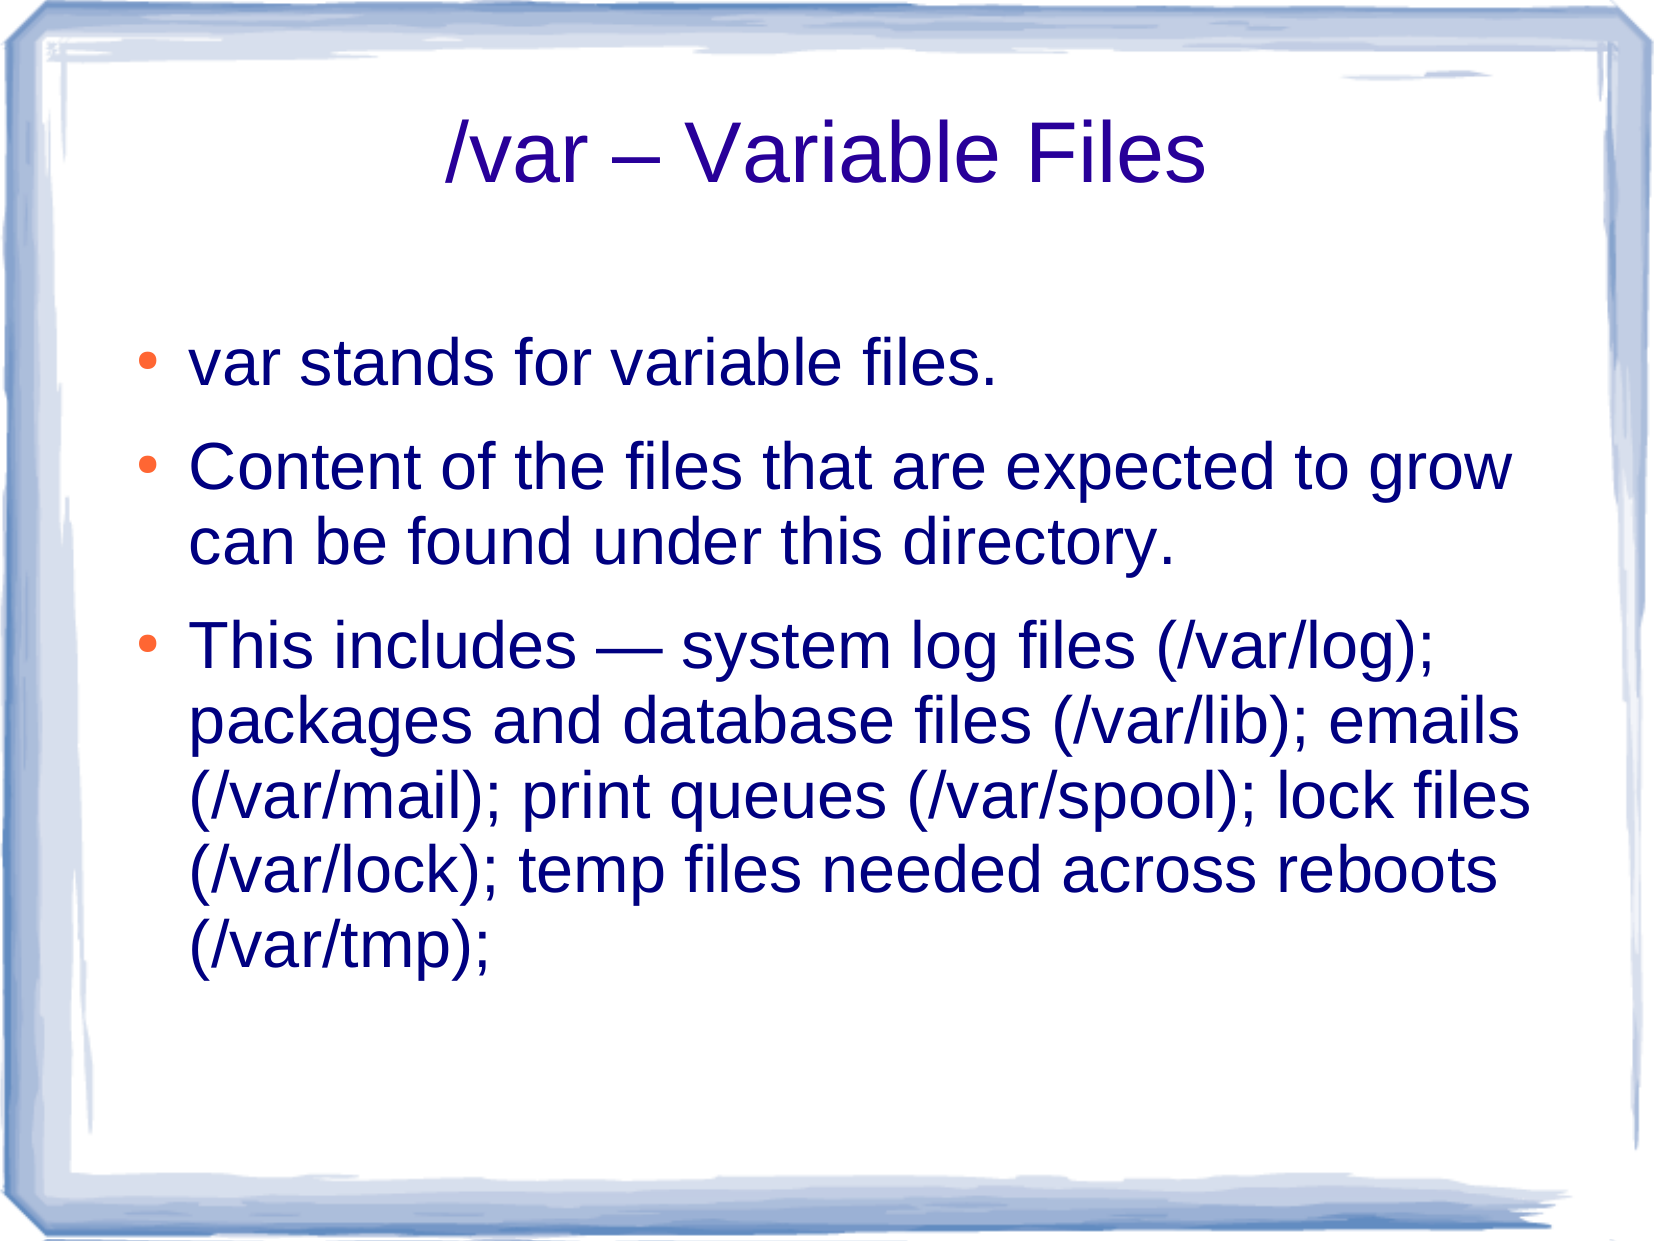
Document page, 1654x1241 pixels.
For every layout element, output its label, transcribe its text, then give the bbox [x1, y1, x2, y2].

title /var – Variable Files [82, 49, 1571, 257]
picture [0, 0, 1654, 1241]
list var stands for variable files. Content of the files that are expected to grow can be found under this directory. This includes — system log files (/var/log); packages and database files (/var/lib); emails (/var/mail); print queues (/var/spool); lock files (/var/lock); temp files needed across reboots (/var/tmp); [118, 324, 1571, 1045]
